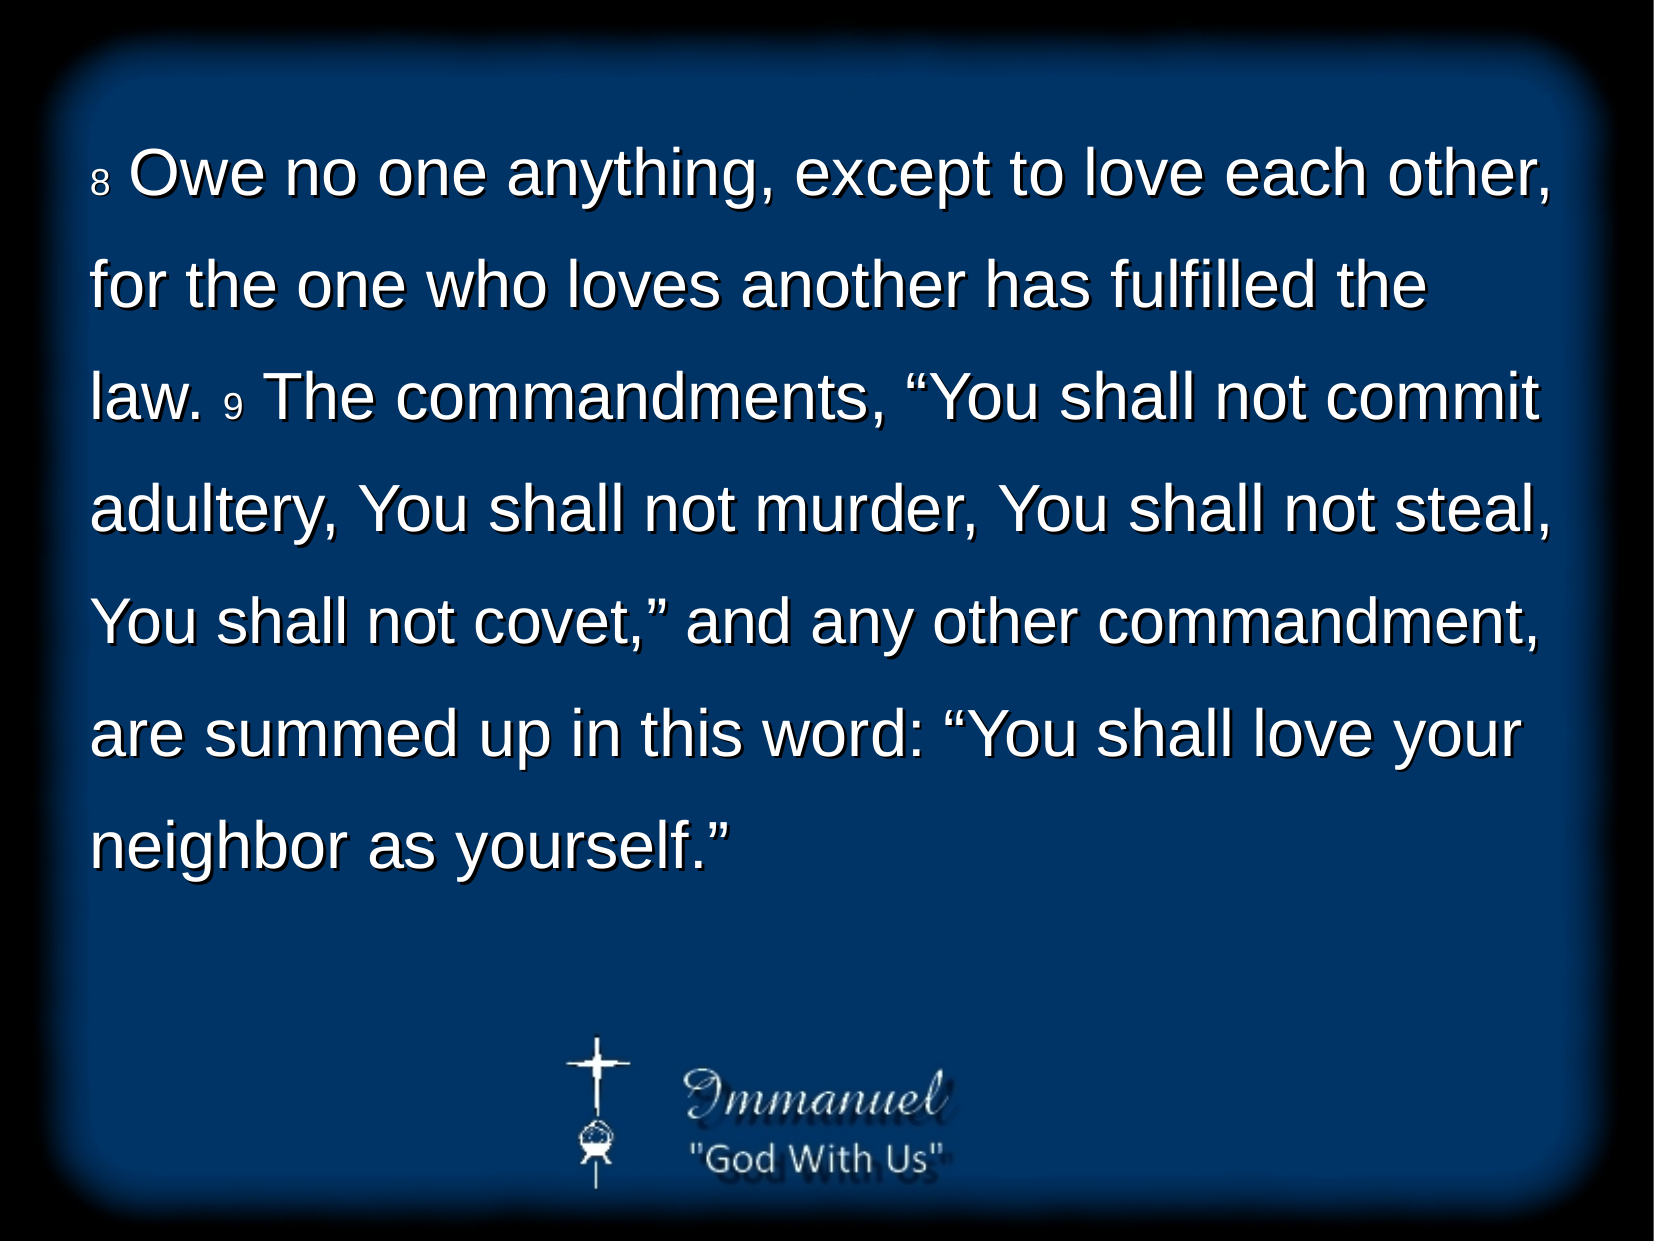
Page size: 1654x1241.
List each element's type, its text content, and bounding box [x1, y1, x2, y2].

text_box 8 Owe no one anything, except to love each other, for the one who loves another has fulfilled the law. 9 The commandments, “You shall not commit adultery, You shall not murder, You shall not steal, You shall not covet,” and any other commandment, are summed up in this word: “You shall love your neighbor as yourself.” [75, 90, 1576, 847]
picture [0, 0, 1654, 1241]
